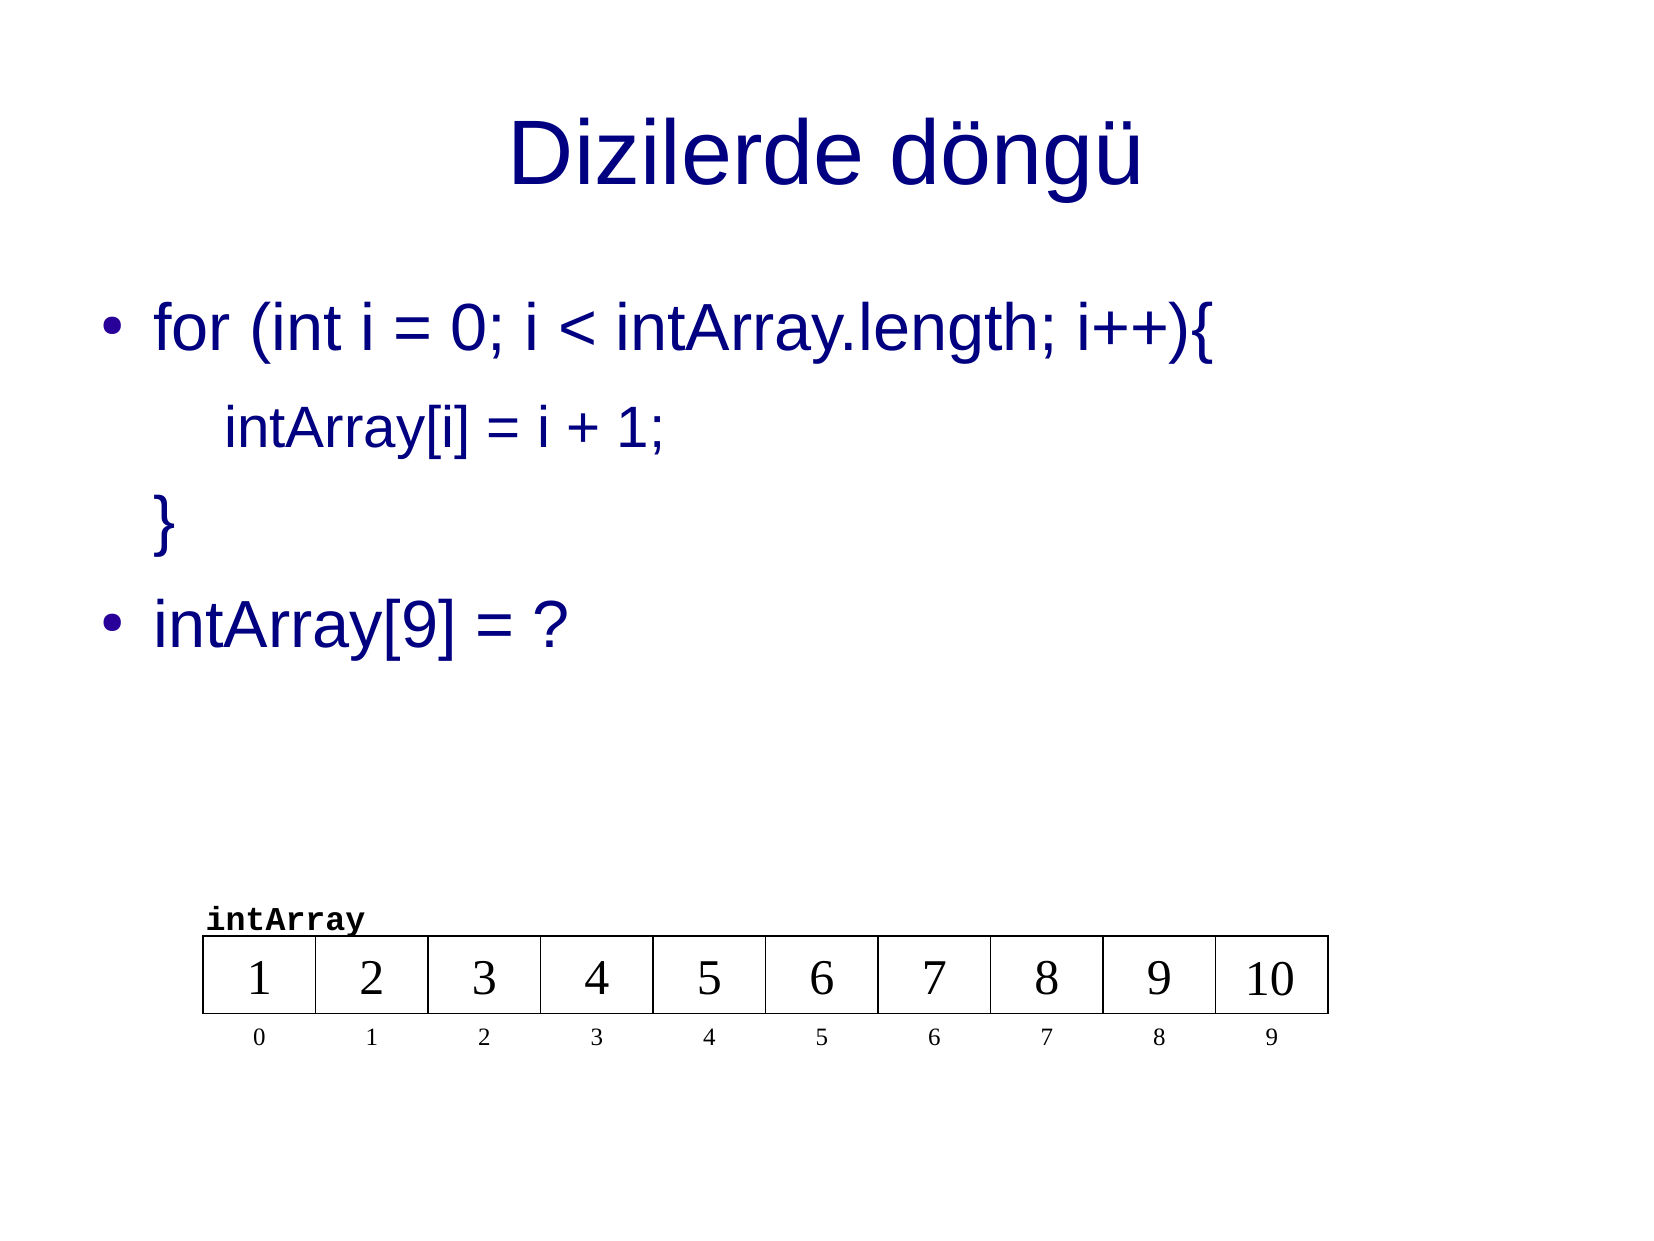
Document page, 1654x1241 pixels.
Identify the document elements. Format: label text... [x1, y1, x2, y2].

text_box intArray [190, 893, 381, 946]
text_box 0 [215, 1014, 304, 1059]
text_box 9 [1103, 936, 1215, 1014]
text_box 10 [1213, 937, 1327, 1013]
text_box 3 [553, 1014, 641, 1059]
text_box 5 [778, 1014, 866, 1059]
text_box 8 [1115, 1014, 1204, 1059]
text_box 7 [878, 936, 990, 1014]
text_box 2 [315, 936, 428, 1014]
text_box 7 [1003, 1014, 1091, 1059]
text_box 6 [890, 1014, 979, 1059]
text_box 1 [328, 1014, 416, 1059]
list for (int i = 0; i < intArray.length; i++){ intArray[i] = i + 1; } intArray[9] = ? [82, 290, 1571, 681]
text_box 4 [665, 1014, 754, 1059]
text_box 2 [440, 1014, 529, 1059]
title Dizilerde döngü [82, 49, 1571, 257]
text_box 6 [765, 936, 878, 1014]
text_box 4 [540, 936, 653, 1014]
text_box 5 [653, 936, 765, 1014]
text_box 8 [990, 936, 1103, 1014]
text_box 3 [428, 936, 540, 1014]
text_box 1 [203, 946, 315, 1014]
text_box 9 [1228, 1013, 1316, 1059]
